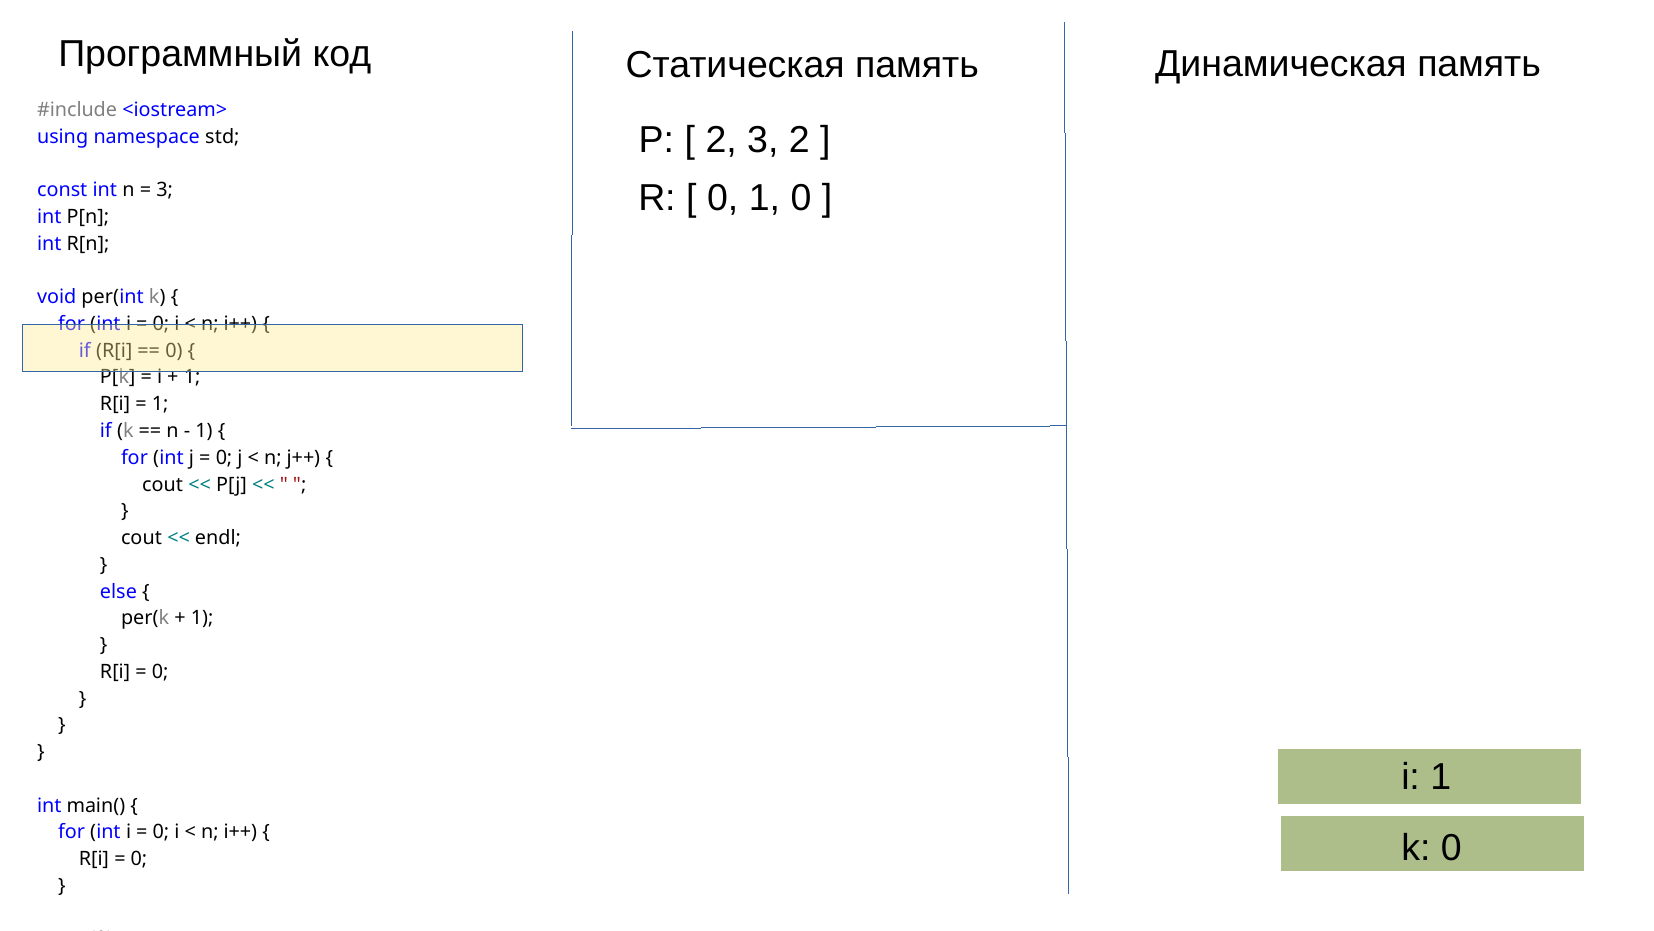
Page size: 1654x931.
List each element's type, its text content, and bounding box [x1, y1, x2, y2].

text_box Статическая память [610, 35, 995, 93]
text_box [22, 324, 523, 372]
text_box Программный код [43, 25, 387, 83]
text_box P: [ 2, 3, 2 ] [623, 111, 846, 168]
text_box R: [ 0, 1, 0 ] [623, 169, 848, 227]
text_box k: 0 [1386, 819, 1483, 876]
text_box [1276, 746, 1584, 806]
text_box [1279, 814, 1587, 874]
text_box Динамическая память [1140, 34, 1557, 92]
text_box #include <iostream> using namespace std; const int n = 3; int P[n]; int R[n]; void per(int k) { for (int i = 0; i < n; i++) { if (R[i] == 0) { P[k] = i + 1; R[i] = 1; if (k == n - 1) { for (int j = 0; j < n; j++) { cout << P[j] << " "; } cout << endl; } else { per(k + 1); } R[i] = 0; } } } int main() { for (int i = 0; i < n; i++) { R[i] = 0; } per(0); return 0; } [22, 88, 570, 907]
text_box i: 1 [1386, 748, 1483, 806]
